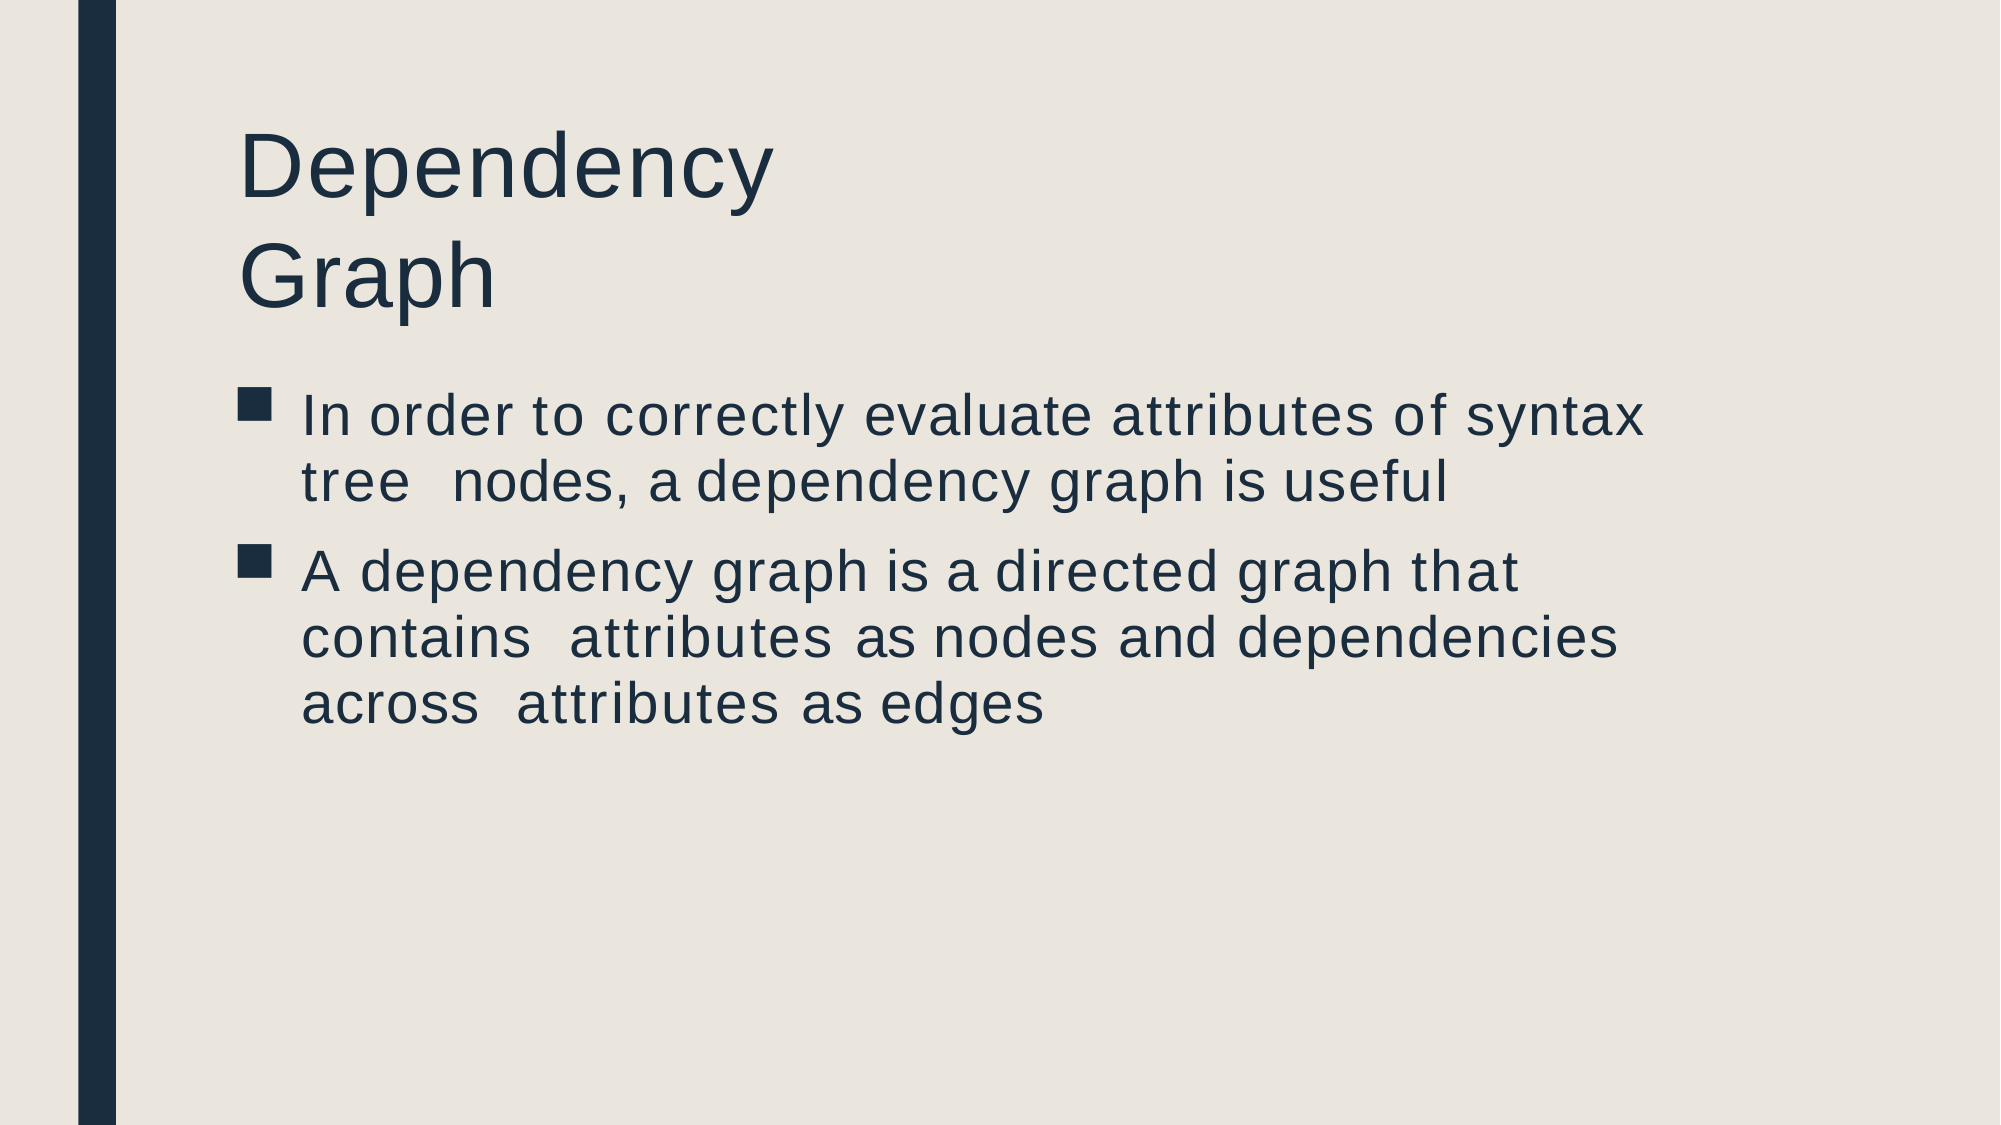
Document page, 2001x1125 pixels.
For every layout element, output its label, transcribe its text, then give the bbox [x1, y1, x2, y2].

title Dependency Graph [236, 103, 1062, 326]
text_box In order to correctly evaluate attributes of syntax tree nodes, a dependency graph is useful A dependency graph is a directed graph that contains attributes as nodes and dependencies across attributes as edges [230, 373, 1748, 736]
